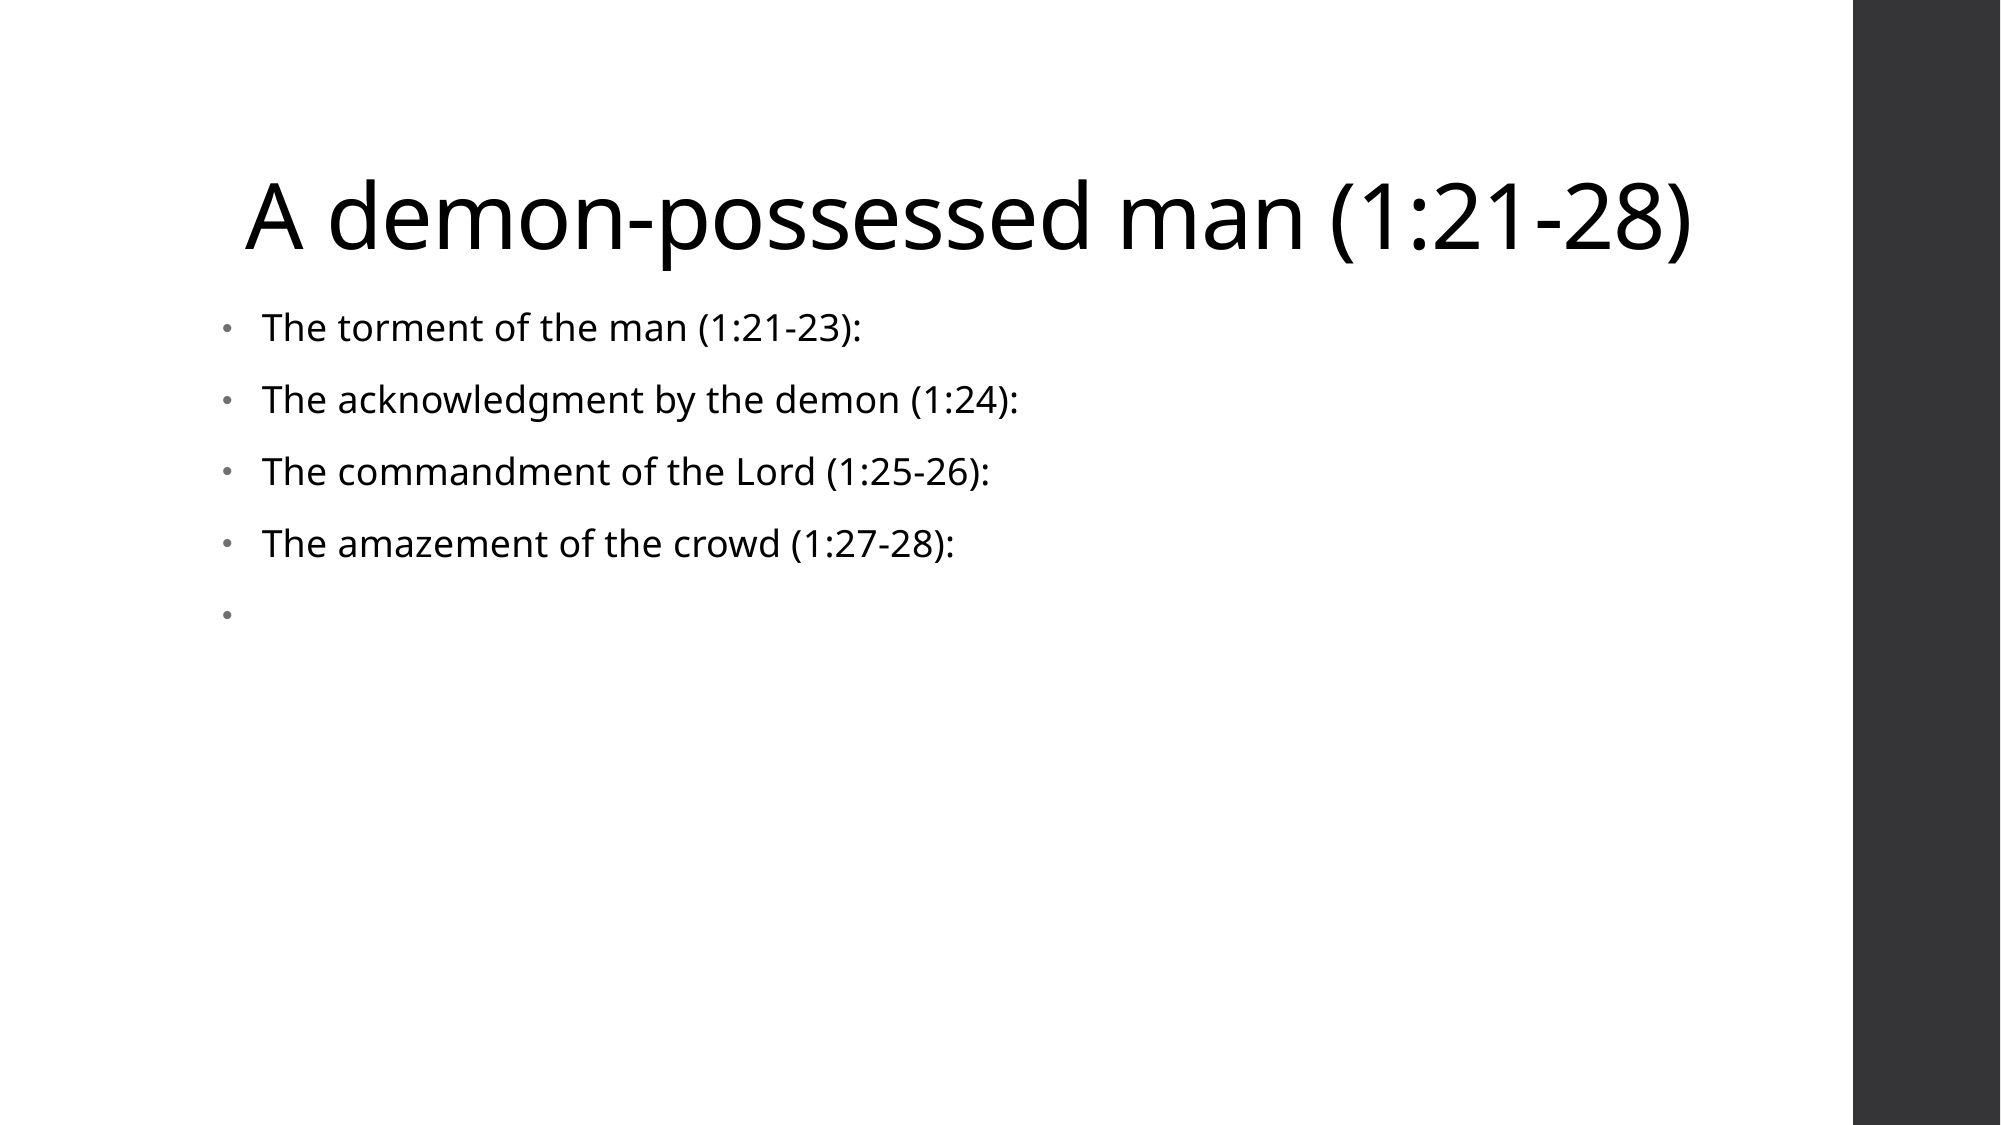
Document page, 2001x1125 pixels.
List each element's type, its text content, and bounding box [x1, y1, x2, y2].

list The torment of the man (1:21-23): The acknowledgment by the demon (1:24): The commandment of the Lord (1:25-26): The amazement of the crowd (1:27-28): [206, 299, 1617, 1014]
title A demon-possessed man (1:21-28) [206, 60, 1797, 278]
